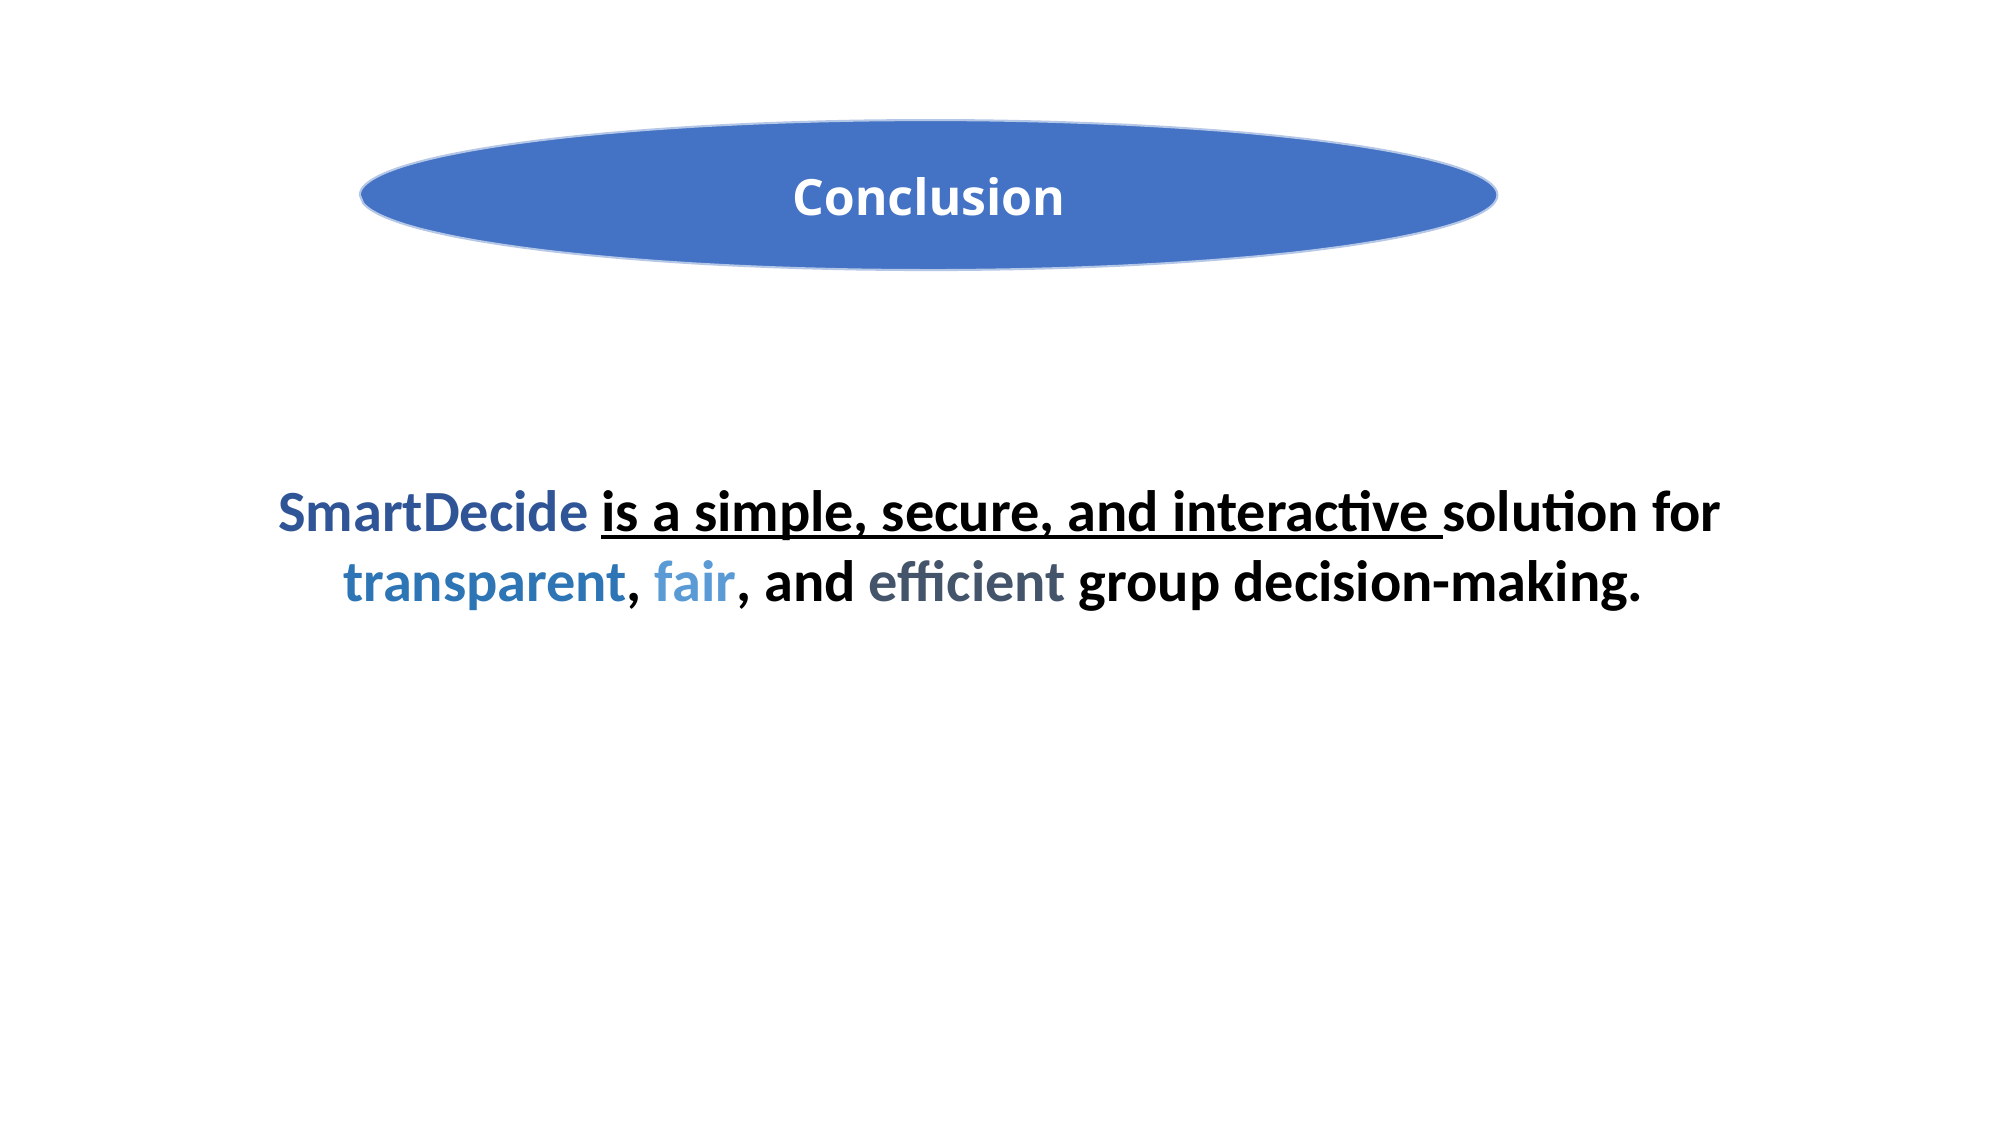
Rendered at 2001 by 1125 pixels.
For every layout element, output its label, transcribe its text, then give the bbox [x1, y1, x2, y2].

text_box Conclusion [359, 120, 1498, 271]
text_box SmartDecide is a simple, secure, and interactive solution for transparent, fair, and efficient group decision-making. [241, 465, 1759, 622]
